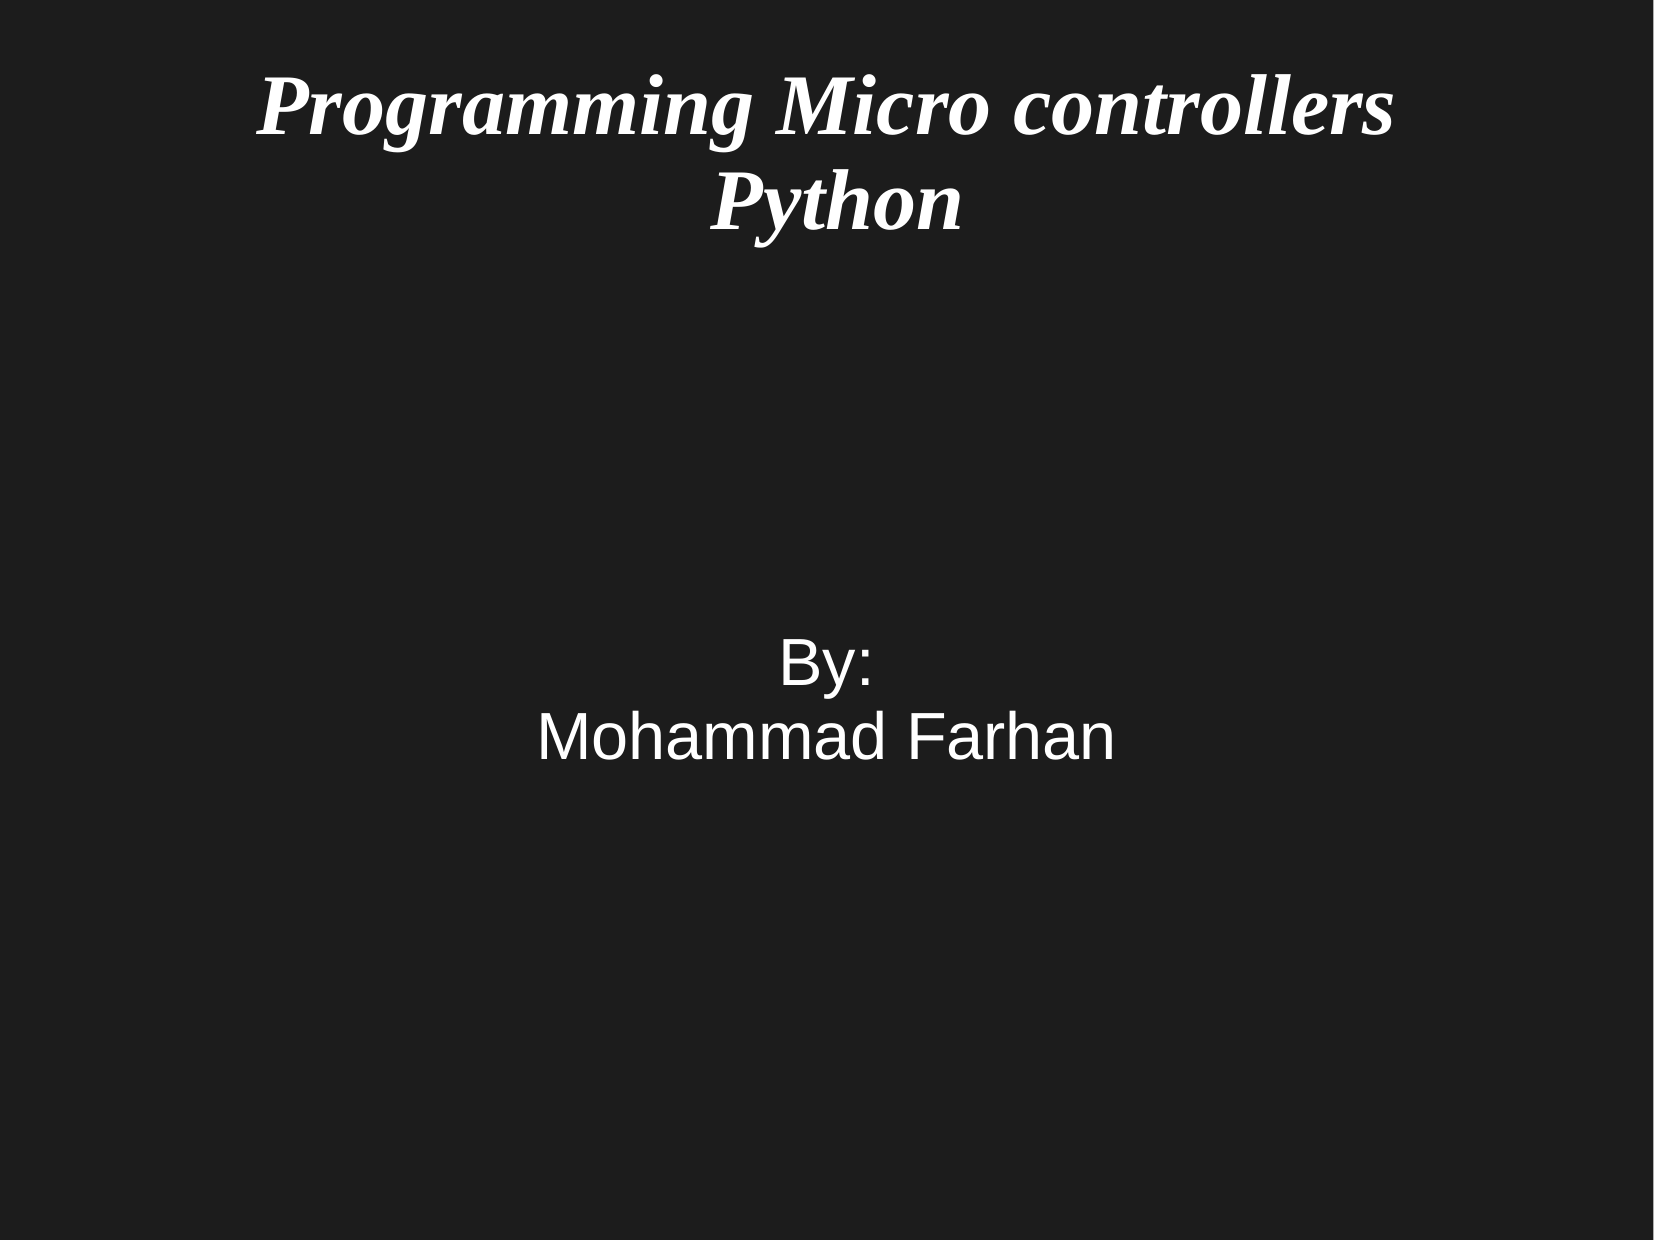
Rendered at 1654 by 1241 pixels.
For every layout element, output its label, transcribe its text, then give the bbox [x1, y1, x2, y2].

title Programming Micro controllers Python [82, 49, 1571, 257]
subtitle By: Mohammad Farhan [82, 290, 1571, 1109]
